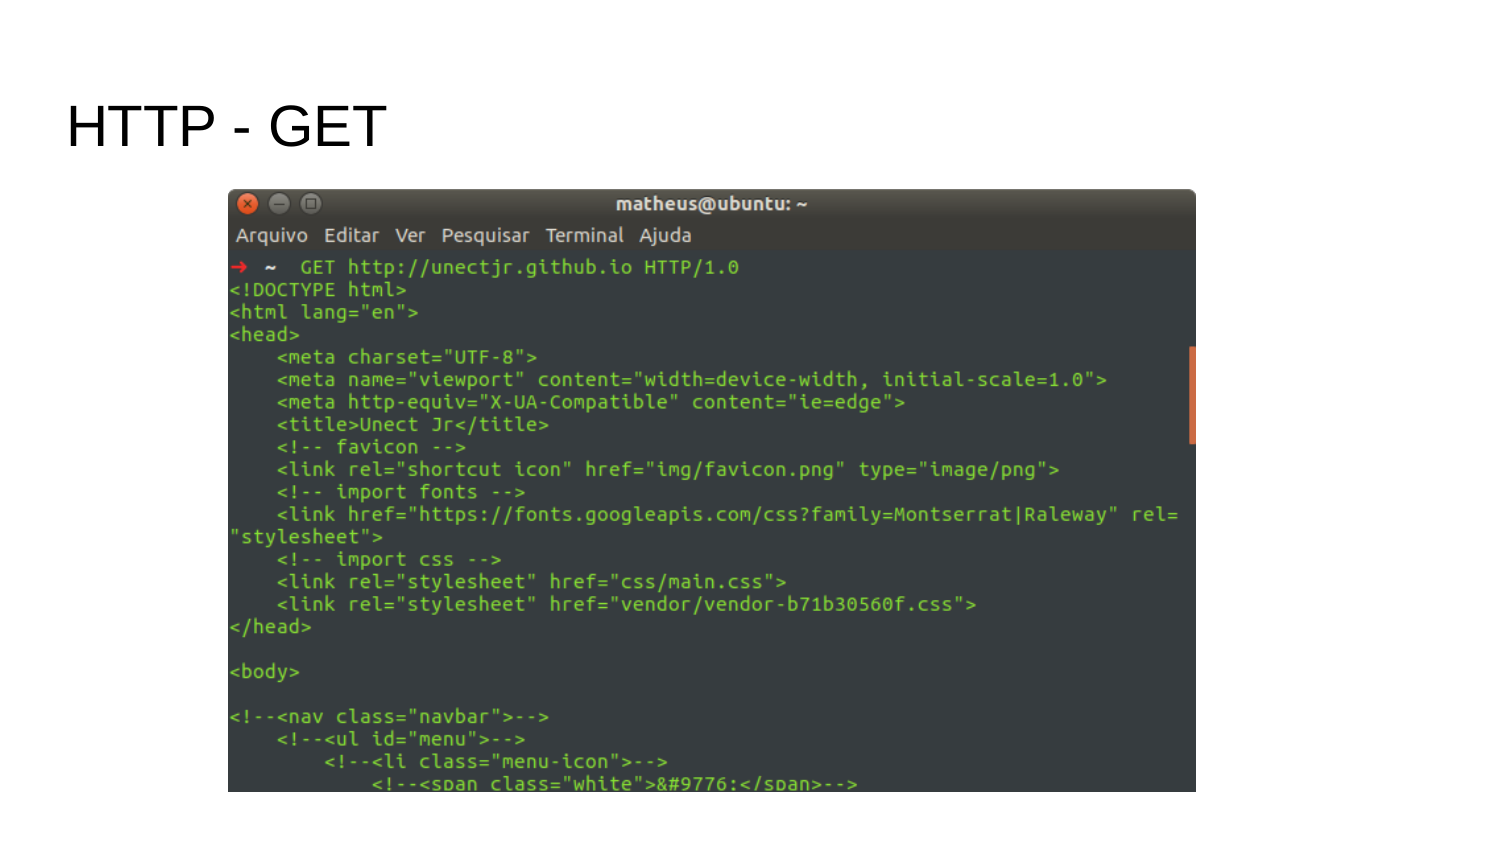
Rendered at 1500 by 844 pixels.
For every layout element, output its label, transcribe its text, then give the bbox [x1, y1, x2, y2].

title HTTP - GET [51, 72, 1449, 167]
picture [228, 188, 1196, 792]
